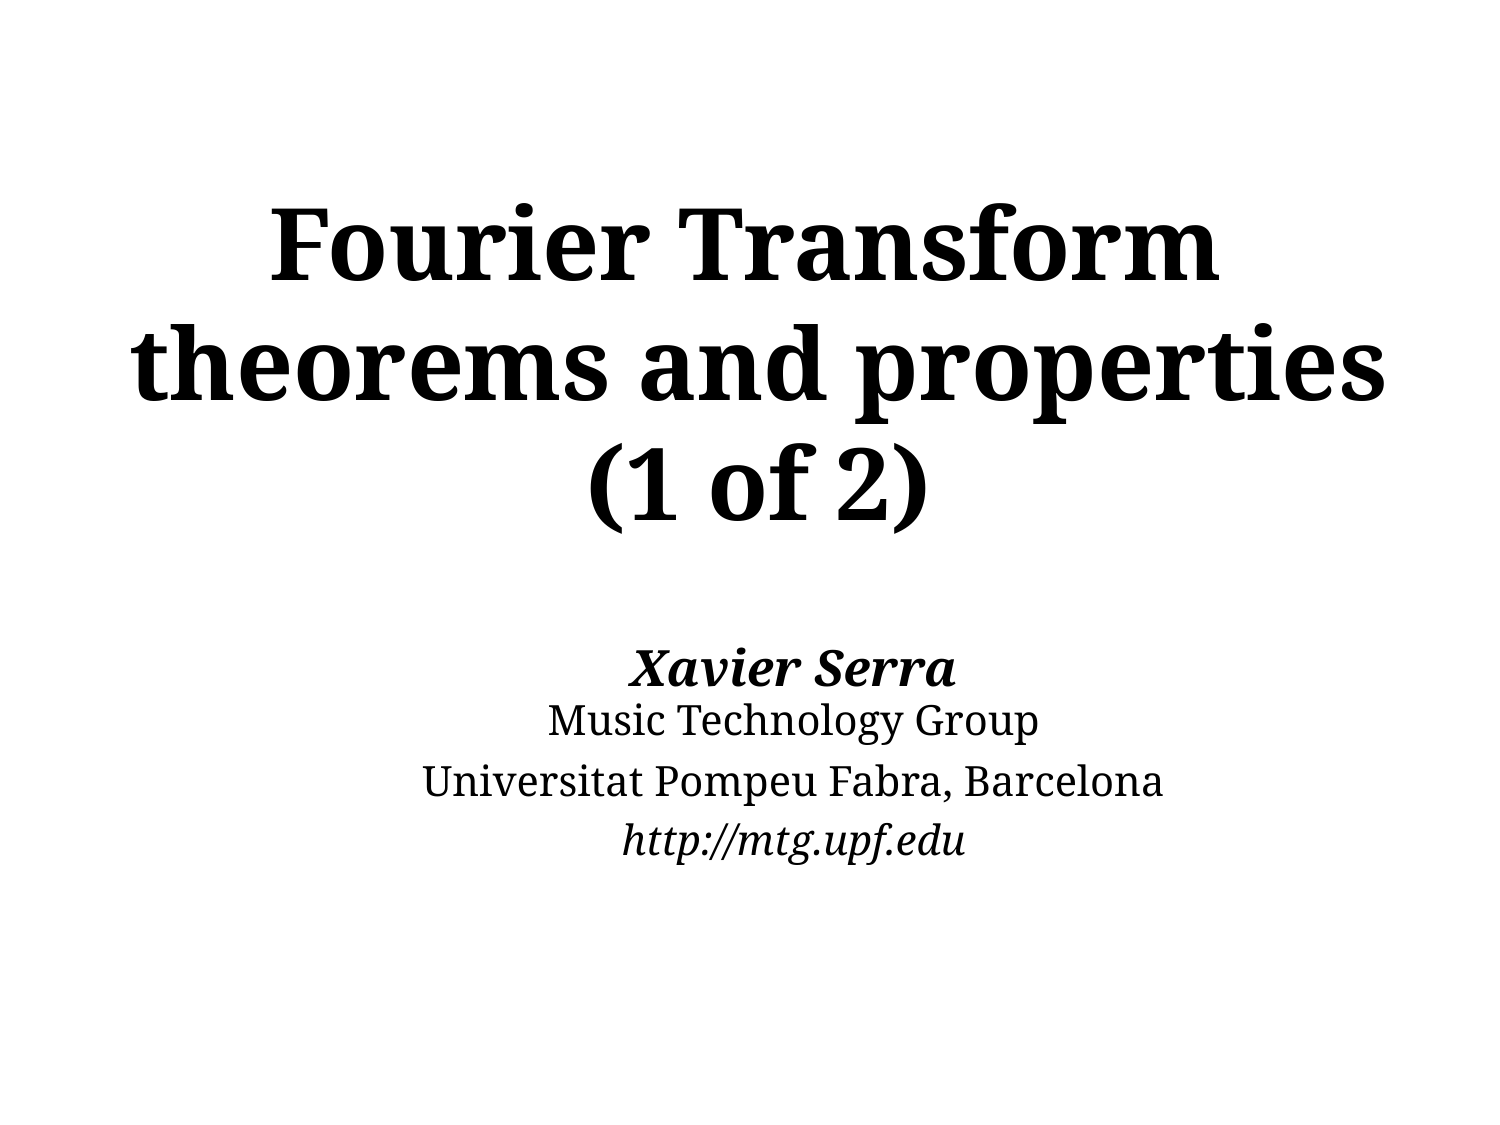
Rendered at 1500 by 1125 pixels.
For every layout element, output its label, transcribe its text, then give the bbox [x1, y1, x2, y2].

title Fourier Transform theorems and properties (1 of 2) [75, 90, 1406, 631]
text_box Xavier Serra Music Technology Group Universitat Pompeu Fabra, Barcelona http://mtg.upf.edu [337, 633, 1250, 964]
